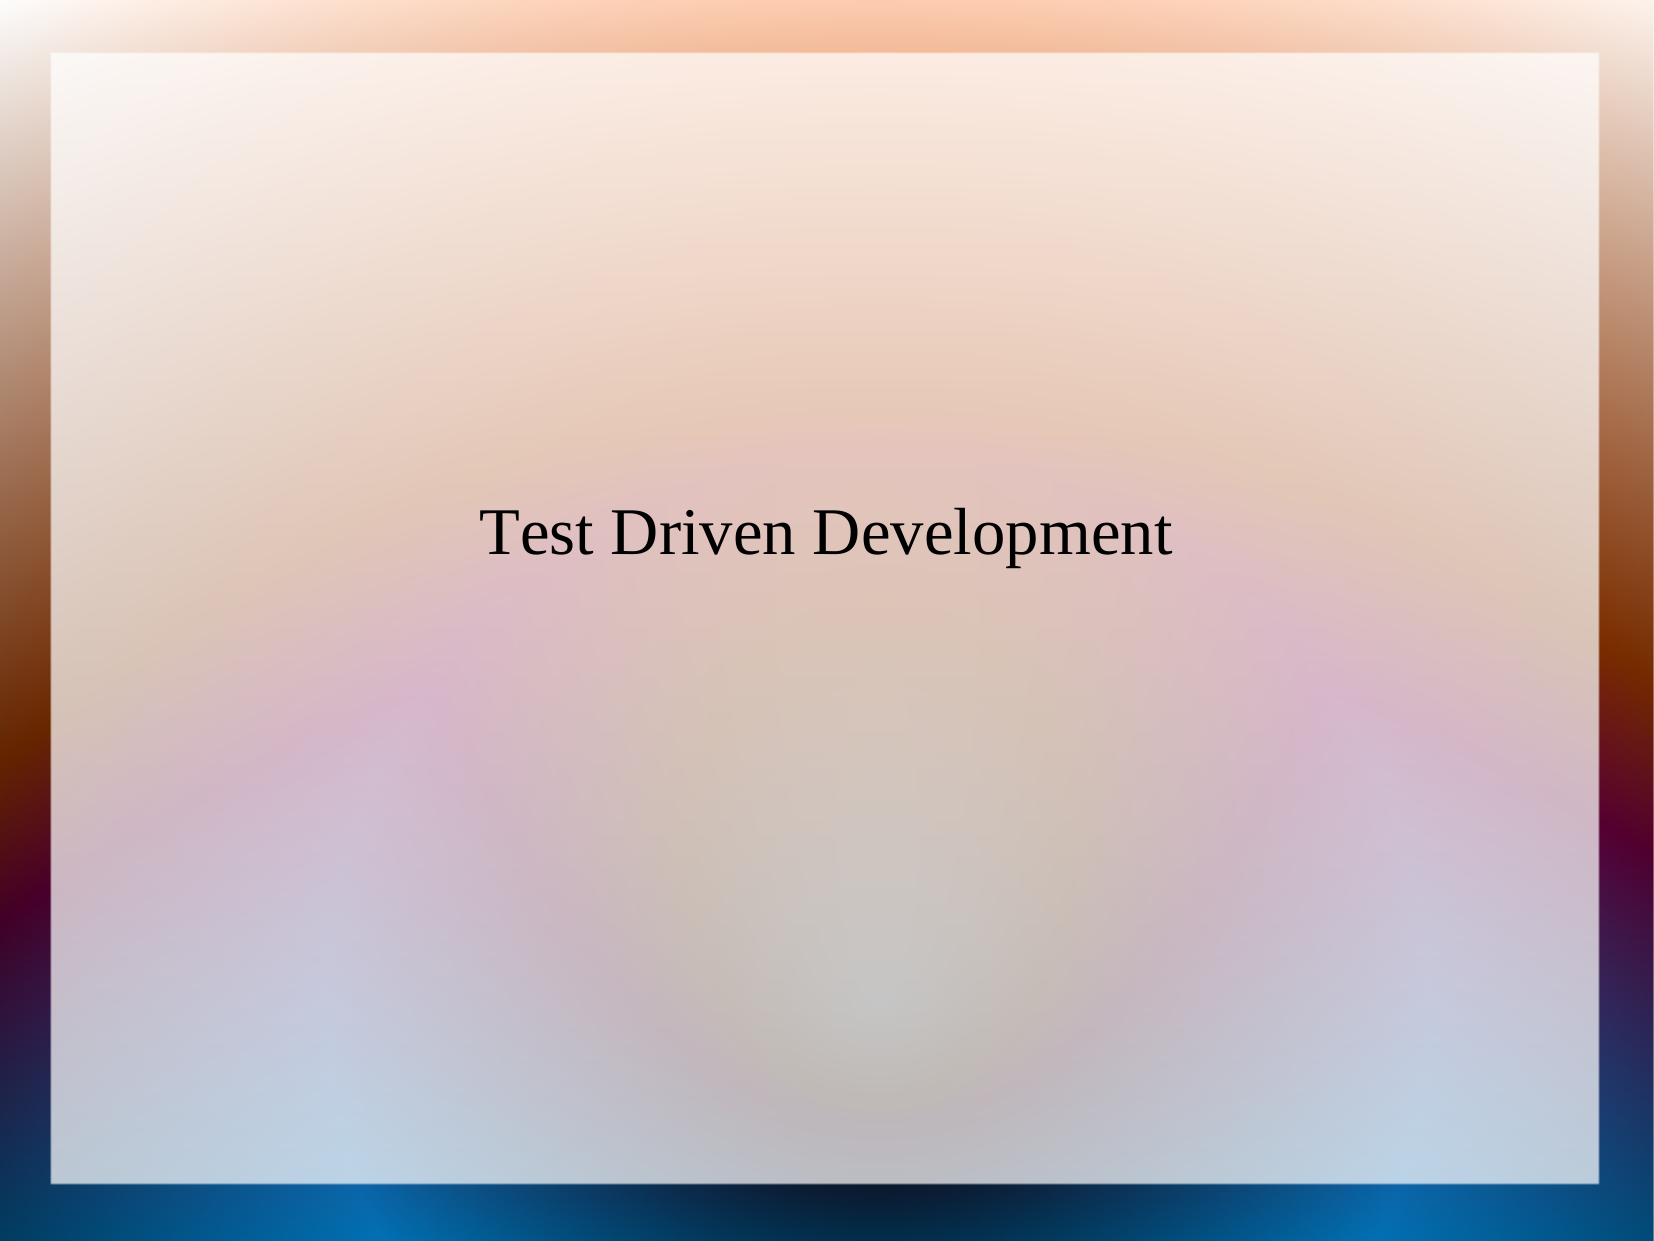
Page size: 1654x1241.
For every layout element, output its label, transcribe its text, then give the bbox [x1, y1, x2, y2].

subtitle Test Driven Development [82, 55, 1571, 1010]
picture [0, 0, 1654, 1241]
